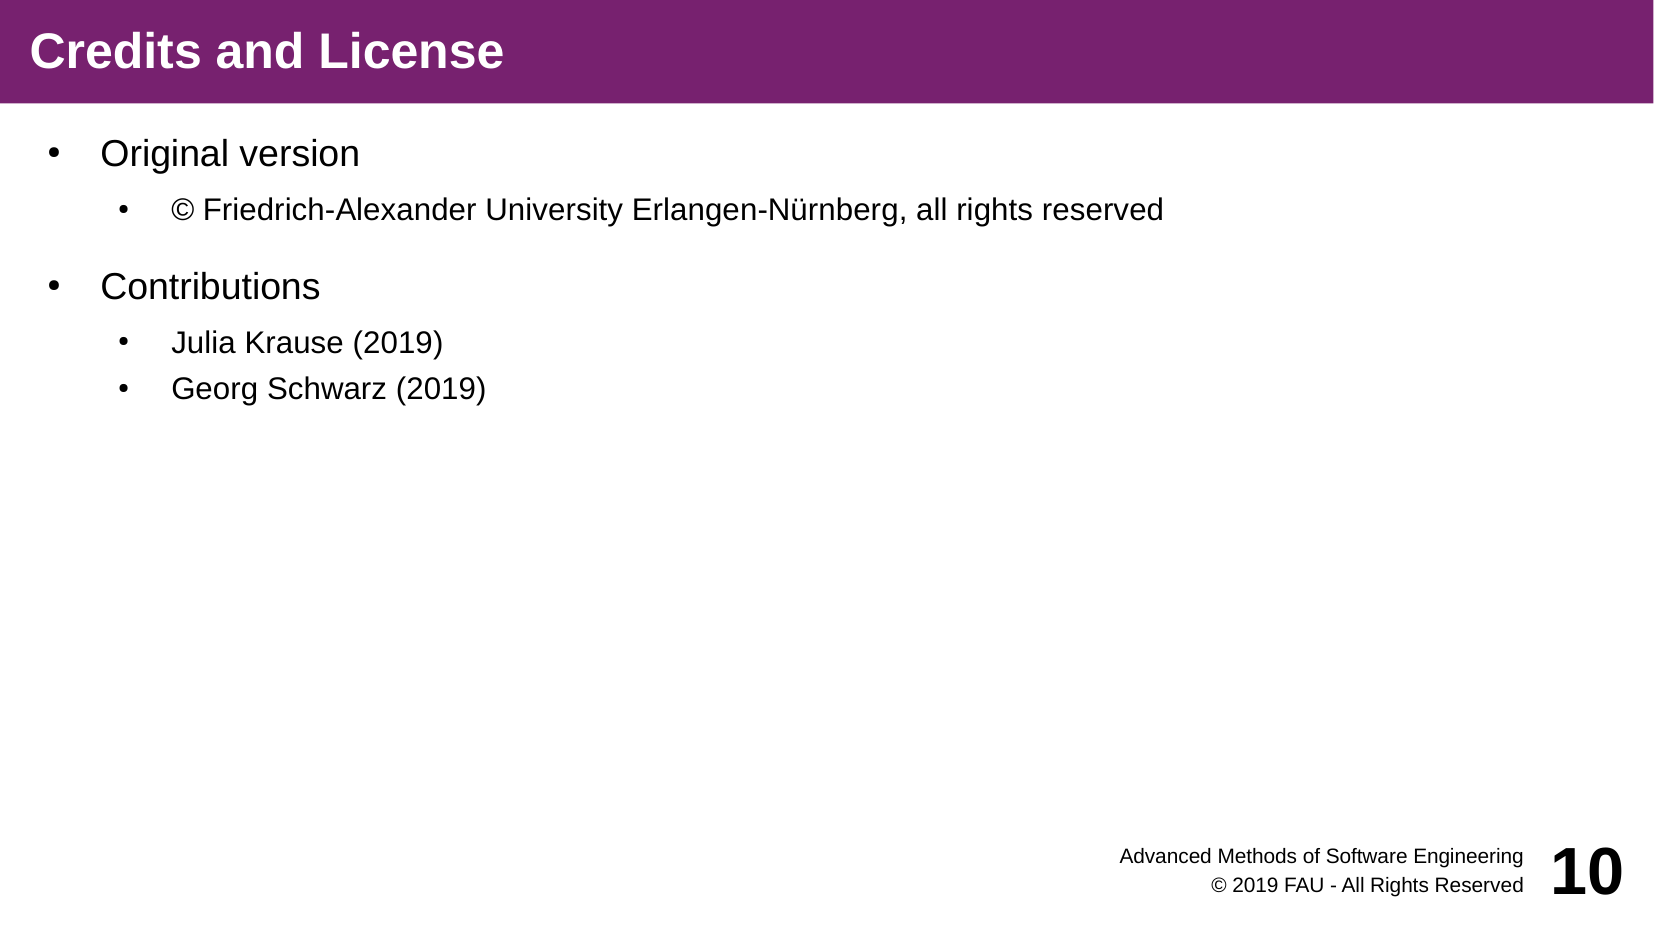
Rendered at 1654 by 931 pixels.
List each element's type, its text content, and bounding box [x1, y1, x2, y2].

list Original version © Friedrich-Alexander University Erlangen-Nürnberg, all rights reserved Contributions Julia Krause (2019) Georg Schwarz (2019) [29, 132, 1625, 813]
title Credits and License [0, 0, 1654, 104]
